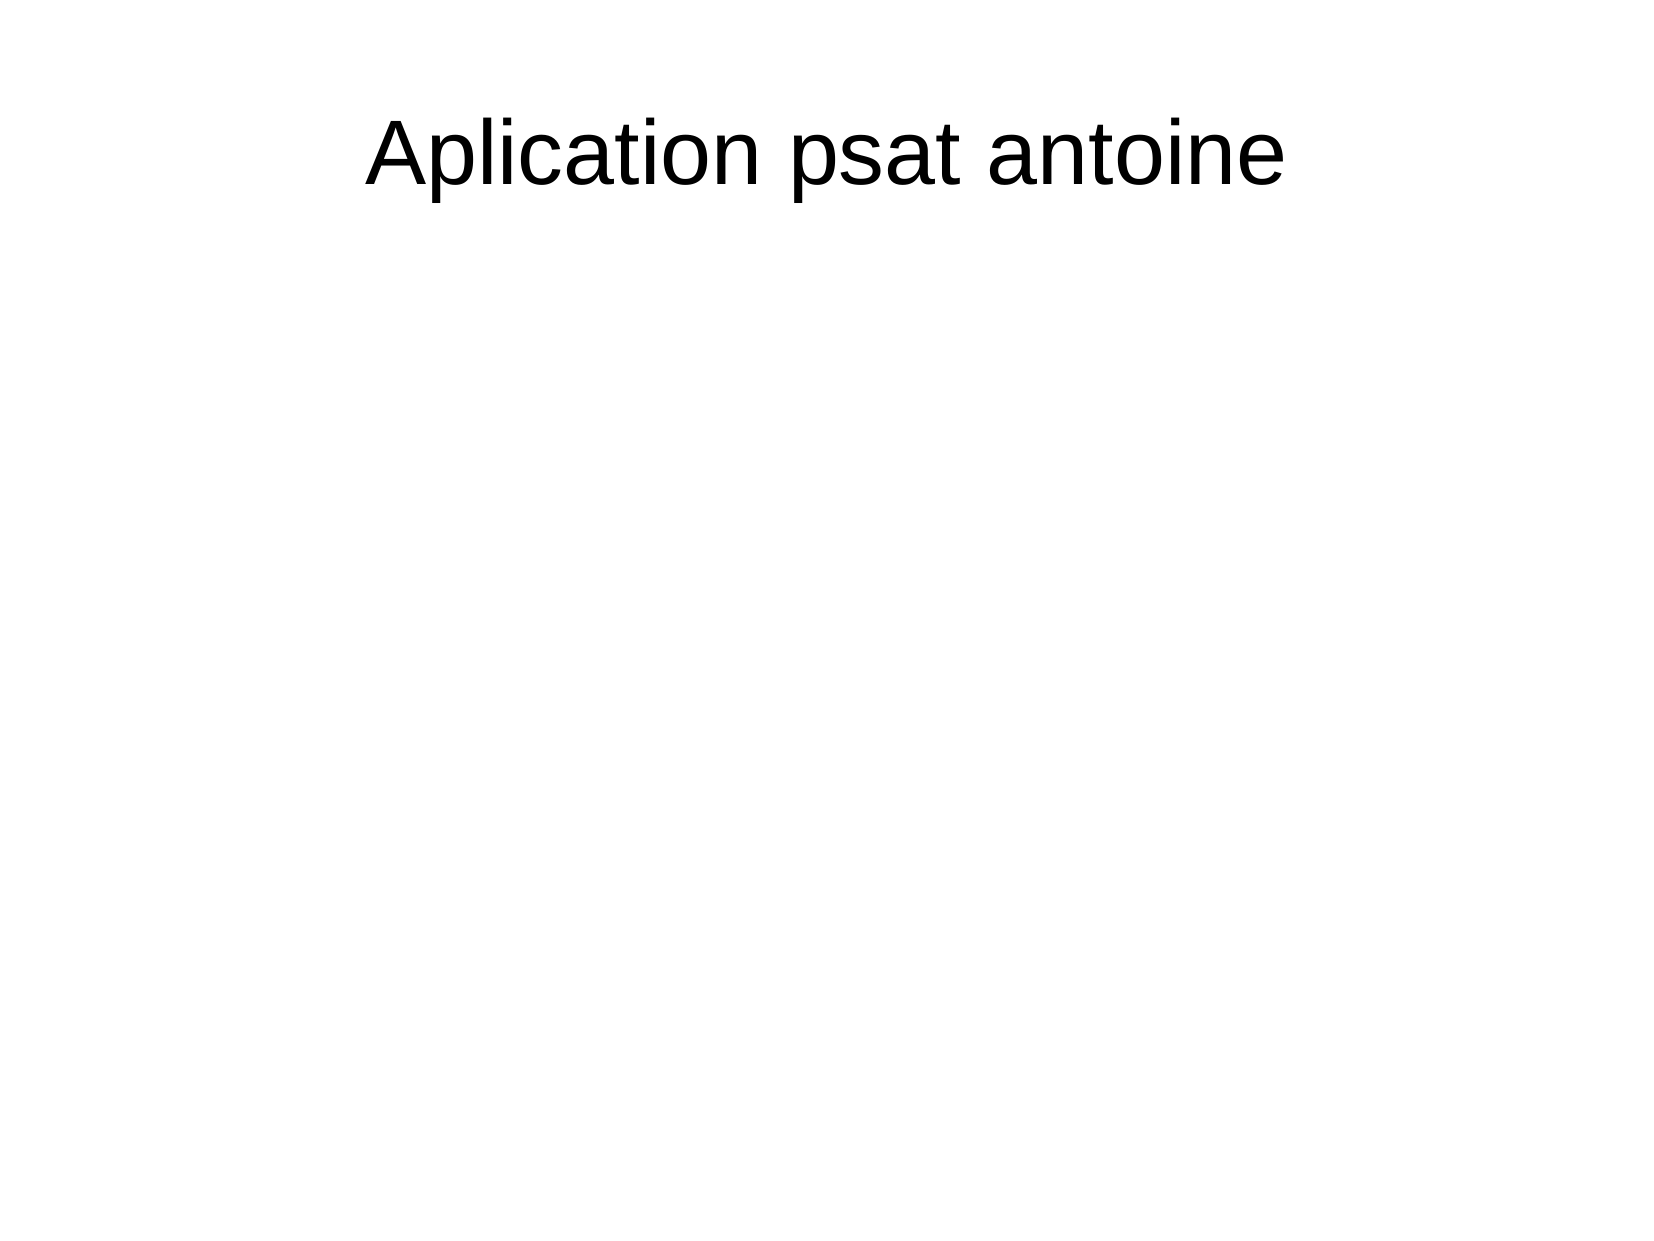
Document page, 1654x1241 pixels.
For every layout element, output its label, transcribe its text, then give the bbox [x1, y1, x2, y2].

title Aplication psat antoine [82, 49, 1571, 257]
